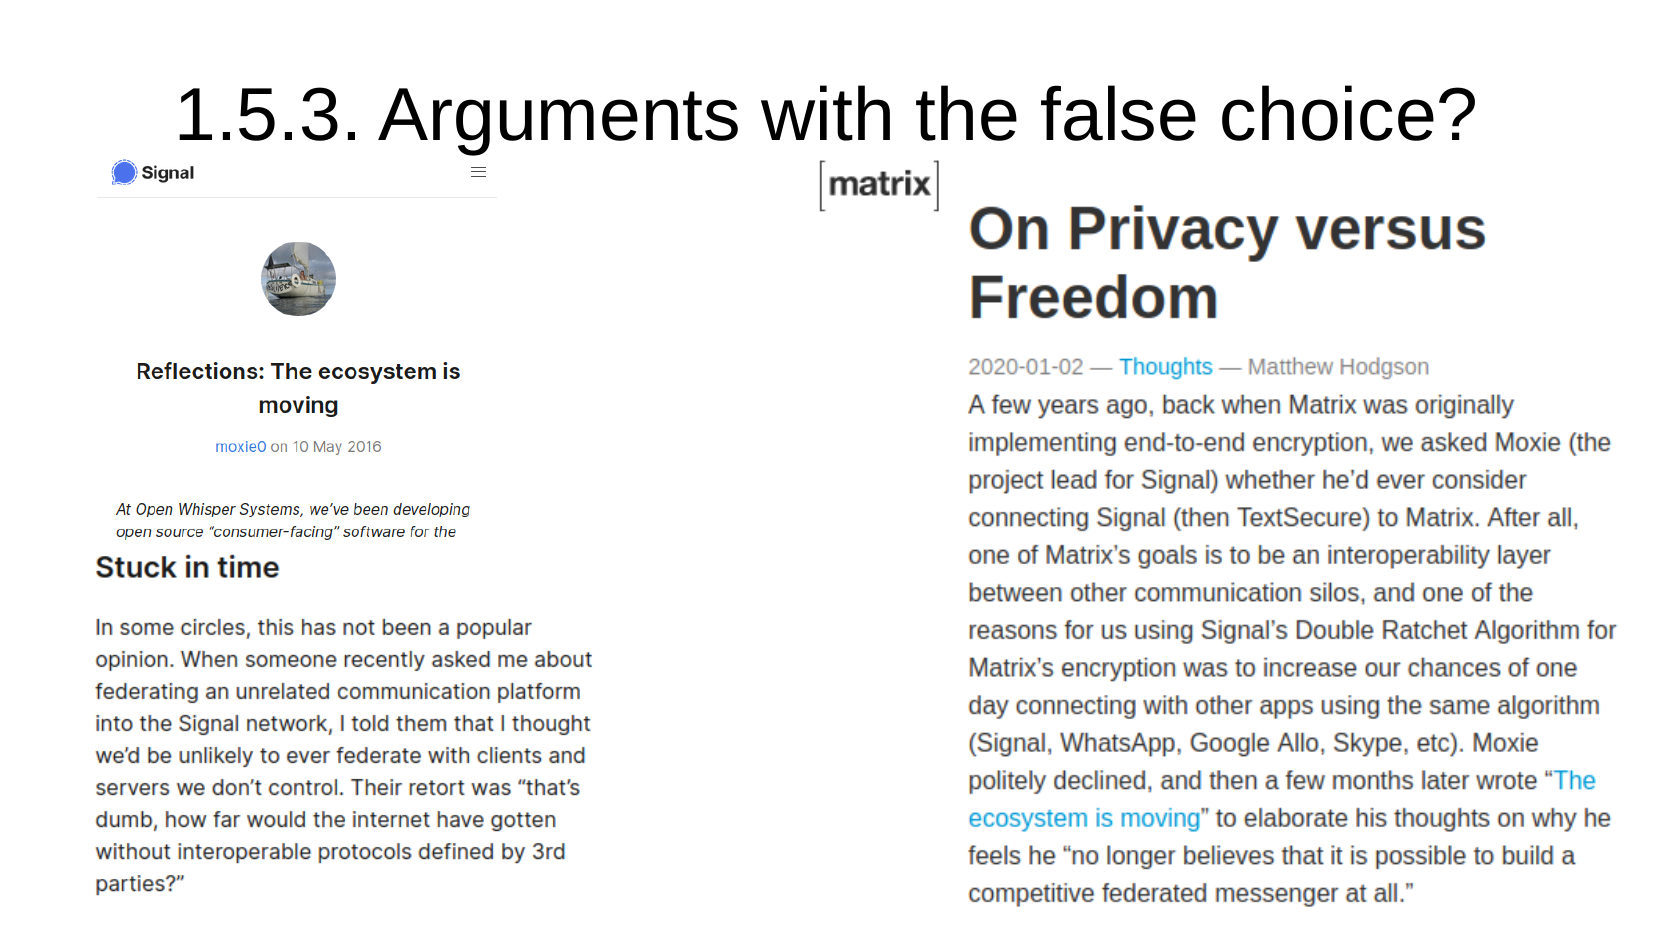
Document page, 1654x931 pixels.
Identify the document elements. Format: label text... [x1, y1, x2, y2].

picture [814, 153, 950, 221]
picture [956, 179, 1632, 910]
title 1.5.3. Arguments with the false choice? [82, 37, 1571, 193]
picture [70, 156, 616, 910]
